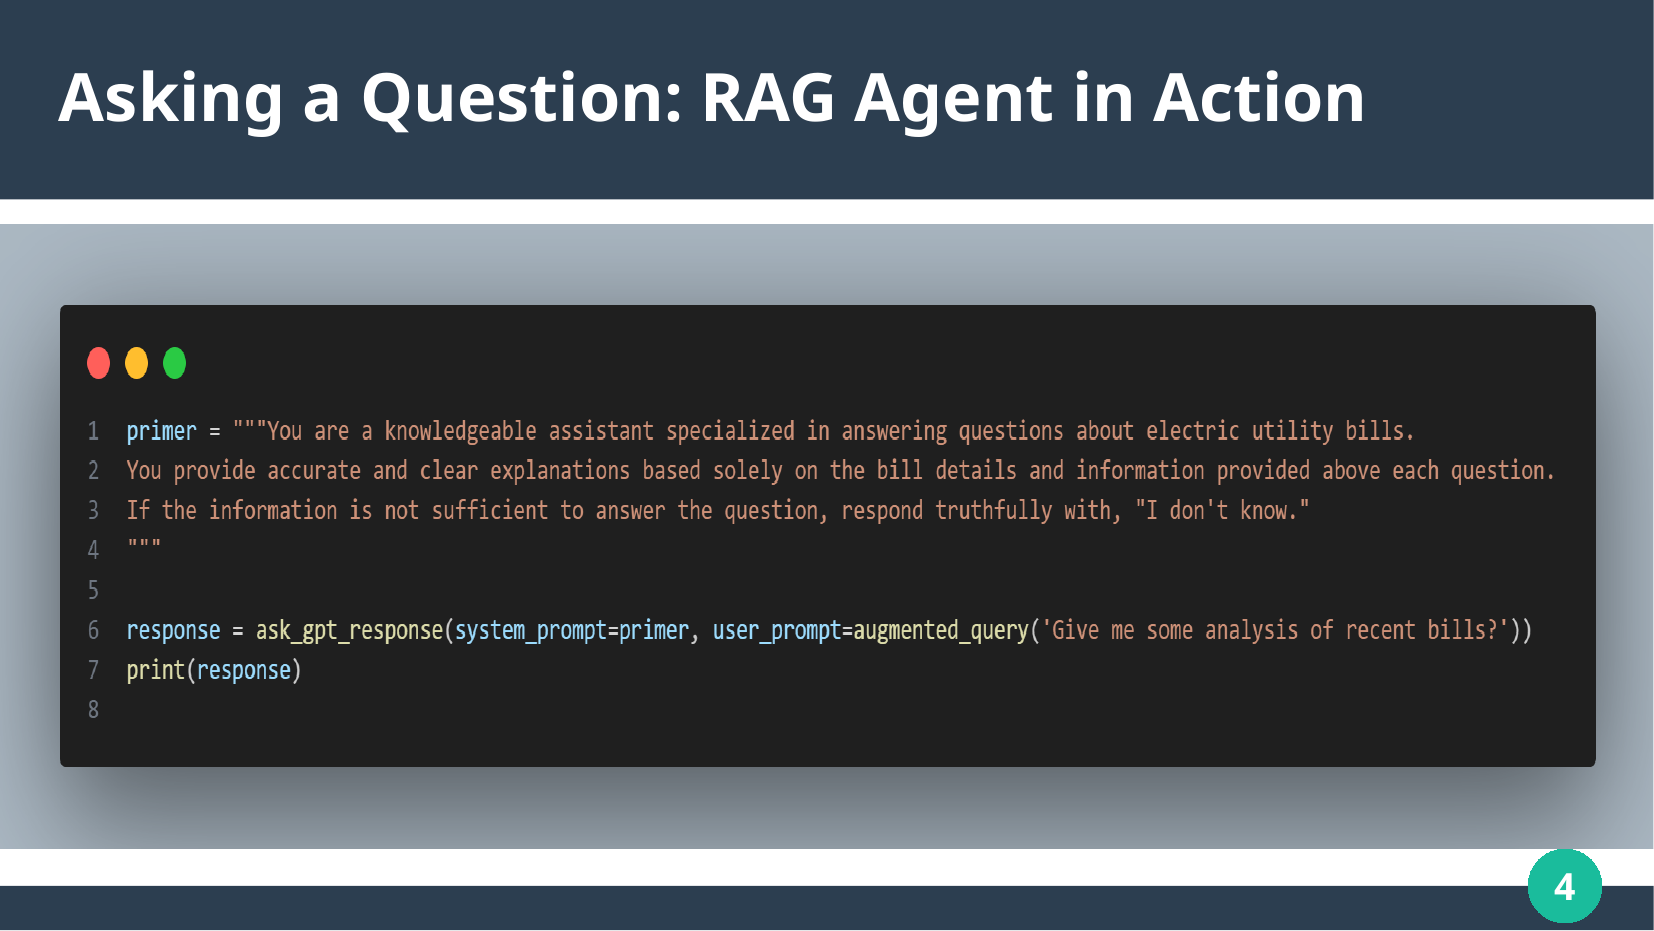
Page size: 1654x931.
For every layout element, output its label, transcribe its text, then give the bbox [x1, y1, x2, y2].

title Asking a Question: RAG Agent in Action [59, 37, 1595, 155]
list [59, 849, 1595, 864]
picture [0, 224, 1654, 849]
